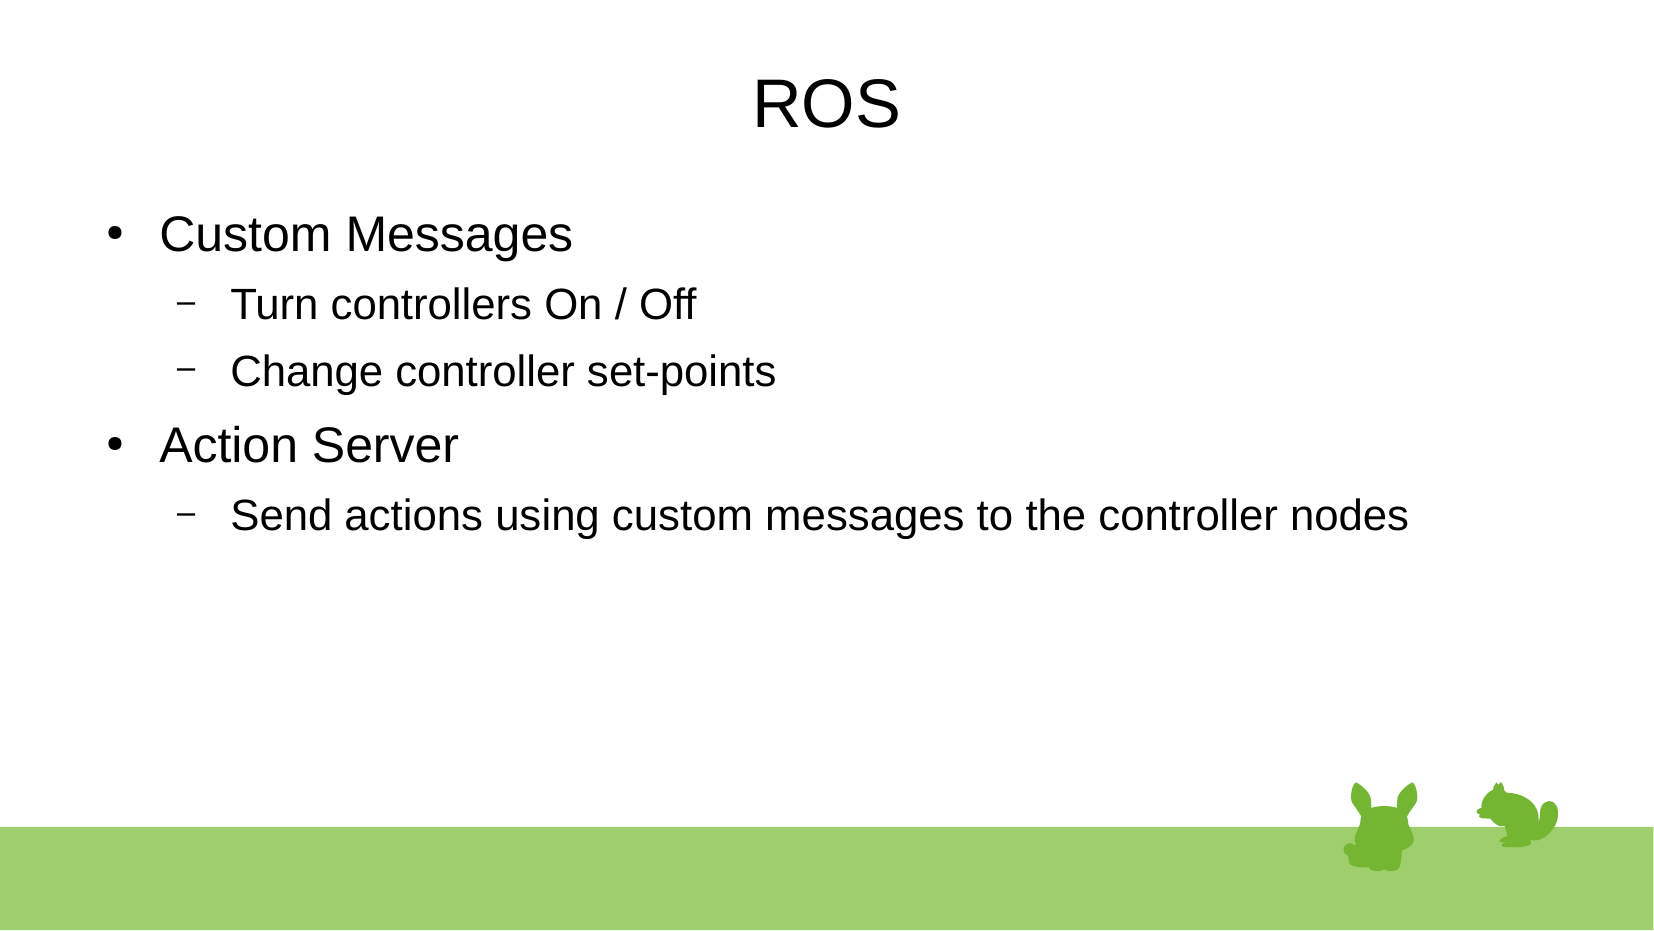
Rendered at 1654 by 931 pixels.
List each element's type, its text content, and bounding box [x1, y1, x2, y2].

list Custom Messages Turn controllers On / Off Change controller set-points Action Server Send actions using custom messages to the controller nodes [88, 206, 1565, 739]
title ROS [88, 29, 1565, 178]
